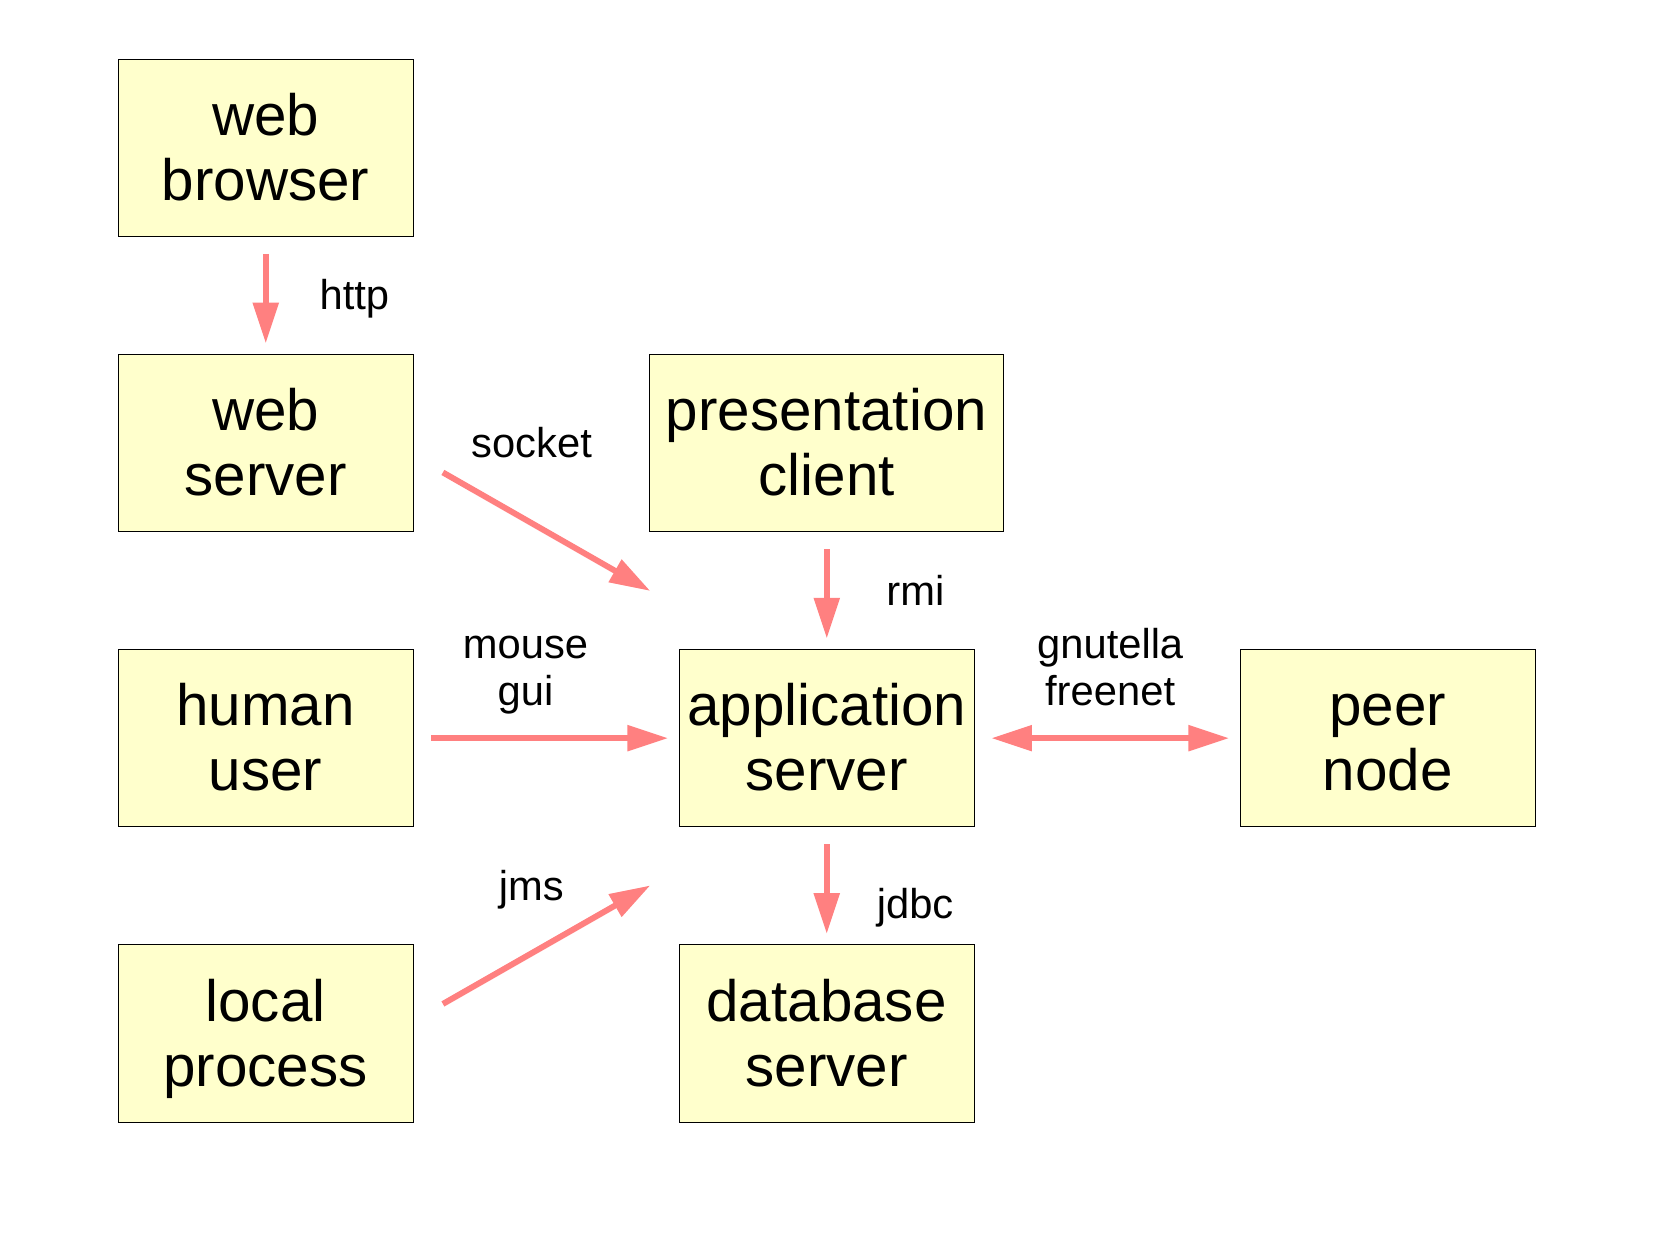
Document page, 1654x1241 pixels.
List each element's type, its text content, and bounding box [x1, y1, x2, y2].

text_box presentation client [649, 354, 1004, 532]
text_box database server [679, 944, 975, 1123]
text_box web server [118, 354, 414, 532]
text_box application server [679, 649, 975, 827]
text_box web browser [118, 59, 414, 237]
text_box mouse gui [437, 608, 615, 727]
text_box peer node [1240, 649, 1536, 827]
text_box local process [118, 944, 414, 1123]
text_box socket [442, 413, 621, 473]
text_box human user [118, 649, 414, 827]
text_box jdbc [856, 874, 975, 934]
text_box gnutella freenet [1021, 608, 1199, 727]
text_box rmi [856, 561, 975, 621]
text_box http [295, 265, 414, 325]
text_box jms [442, 856, 621, 916]
